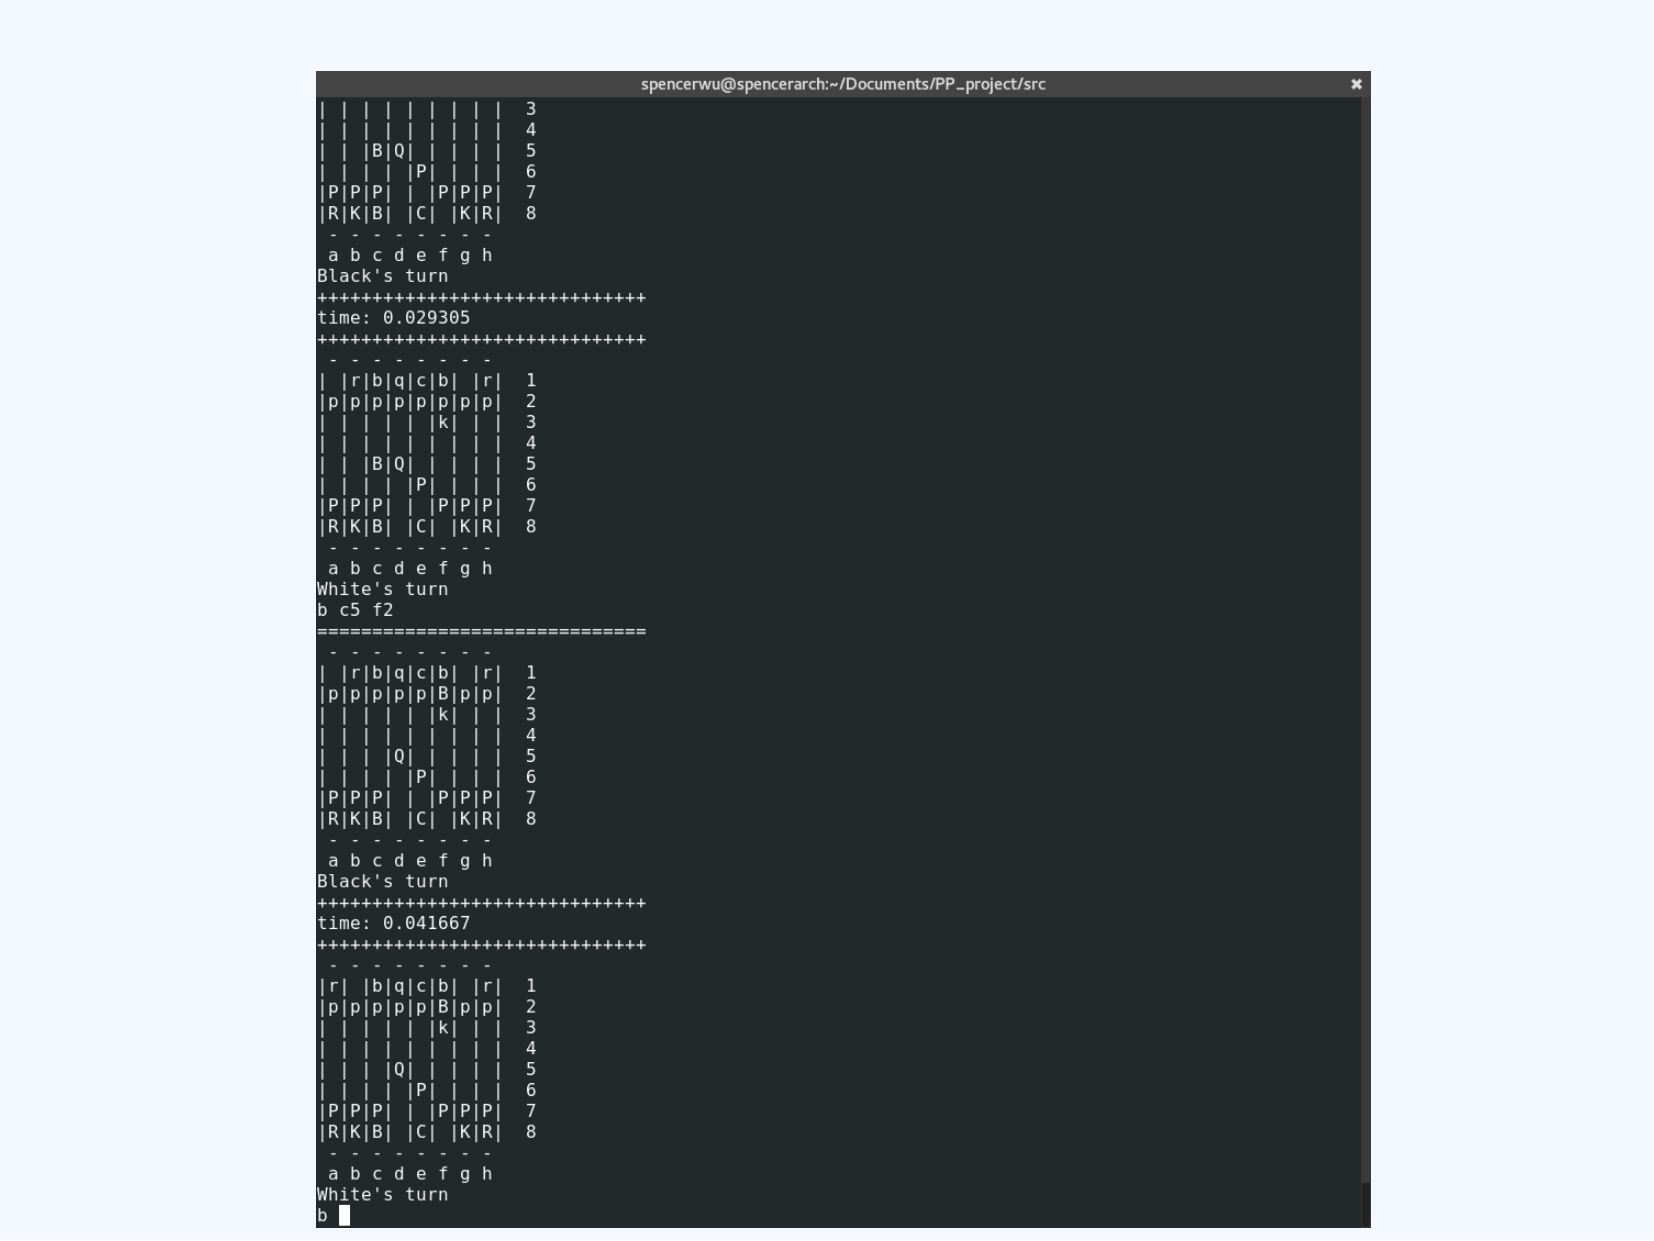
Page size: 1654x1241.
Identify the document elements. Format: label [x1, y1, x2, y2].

picture [316, 71, 1371, 1228]
